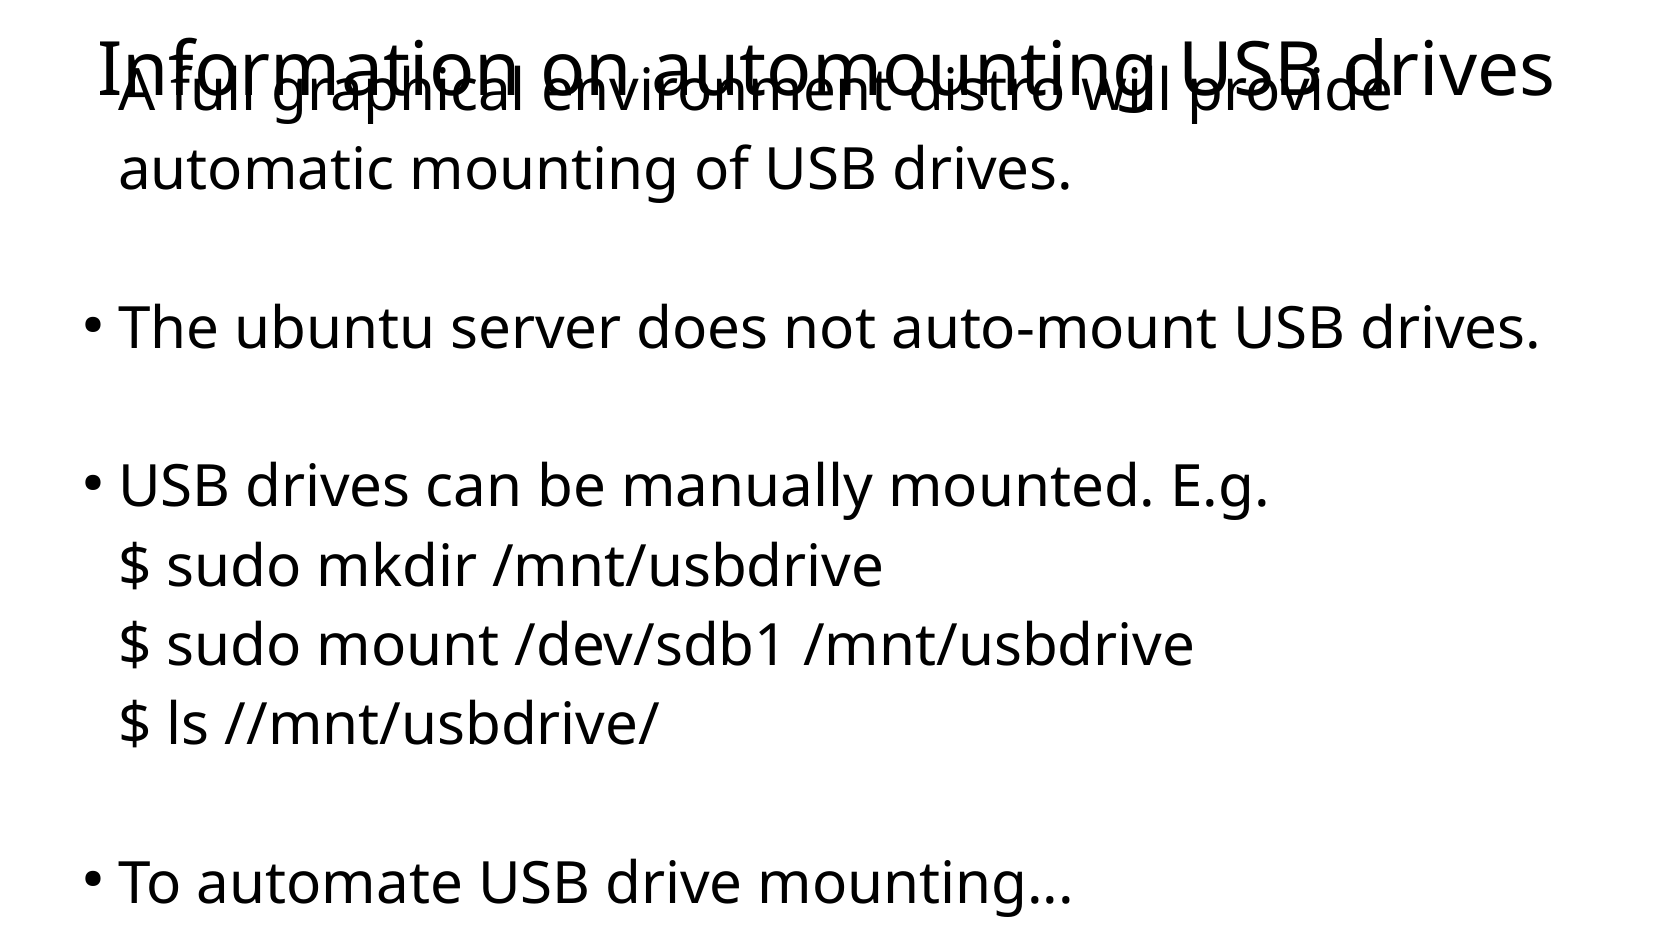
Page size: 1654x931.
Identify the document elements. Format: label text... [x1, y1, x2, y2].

text_box A full graphical environment distro will provide automatic mounting of USB drives. The ubuntu server does not auto-mount USB drives. USB drives can be manually mounted. E.g. $ sudo mkdir /mnt/usbdrive $ sudo mount /dev/sdb1 /mnt/usbdrive $ ls //mnt/usbdrive/ To automate USB drive mounting... [82, 141, 1571, 827]
title Information on automounting USB drives [82, 28, 1571, 104]
